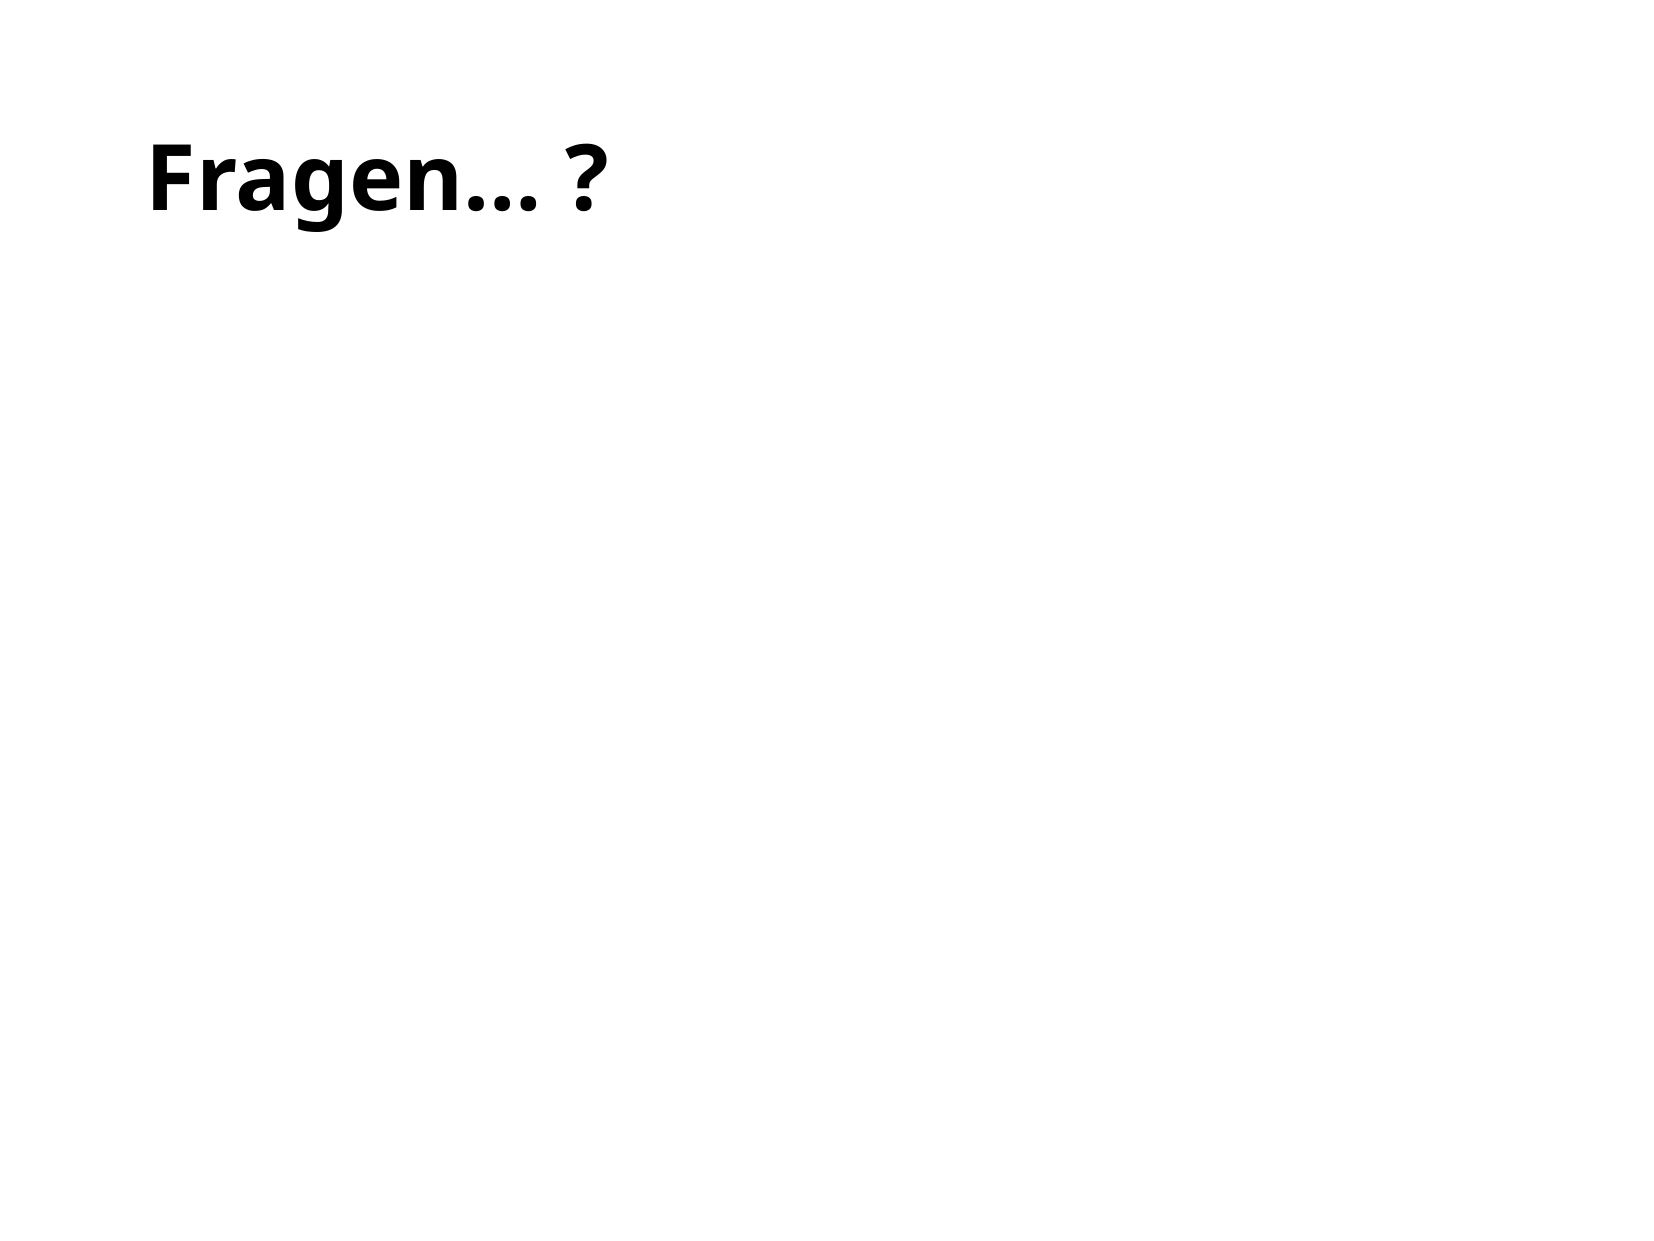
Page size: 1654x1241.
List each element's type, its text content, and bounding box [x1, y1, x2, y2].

list Fragen… ? [75, 112, 1568, 1182]
